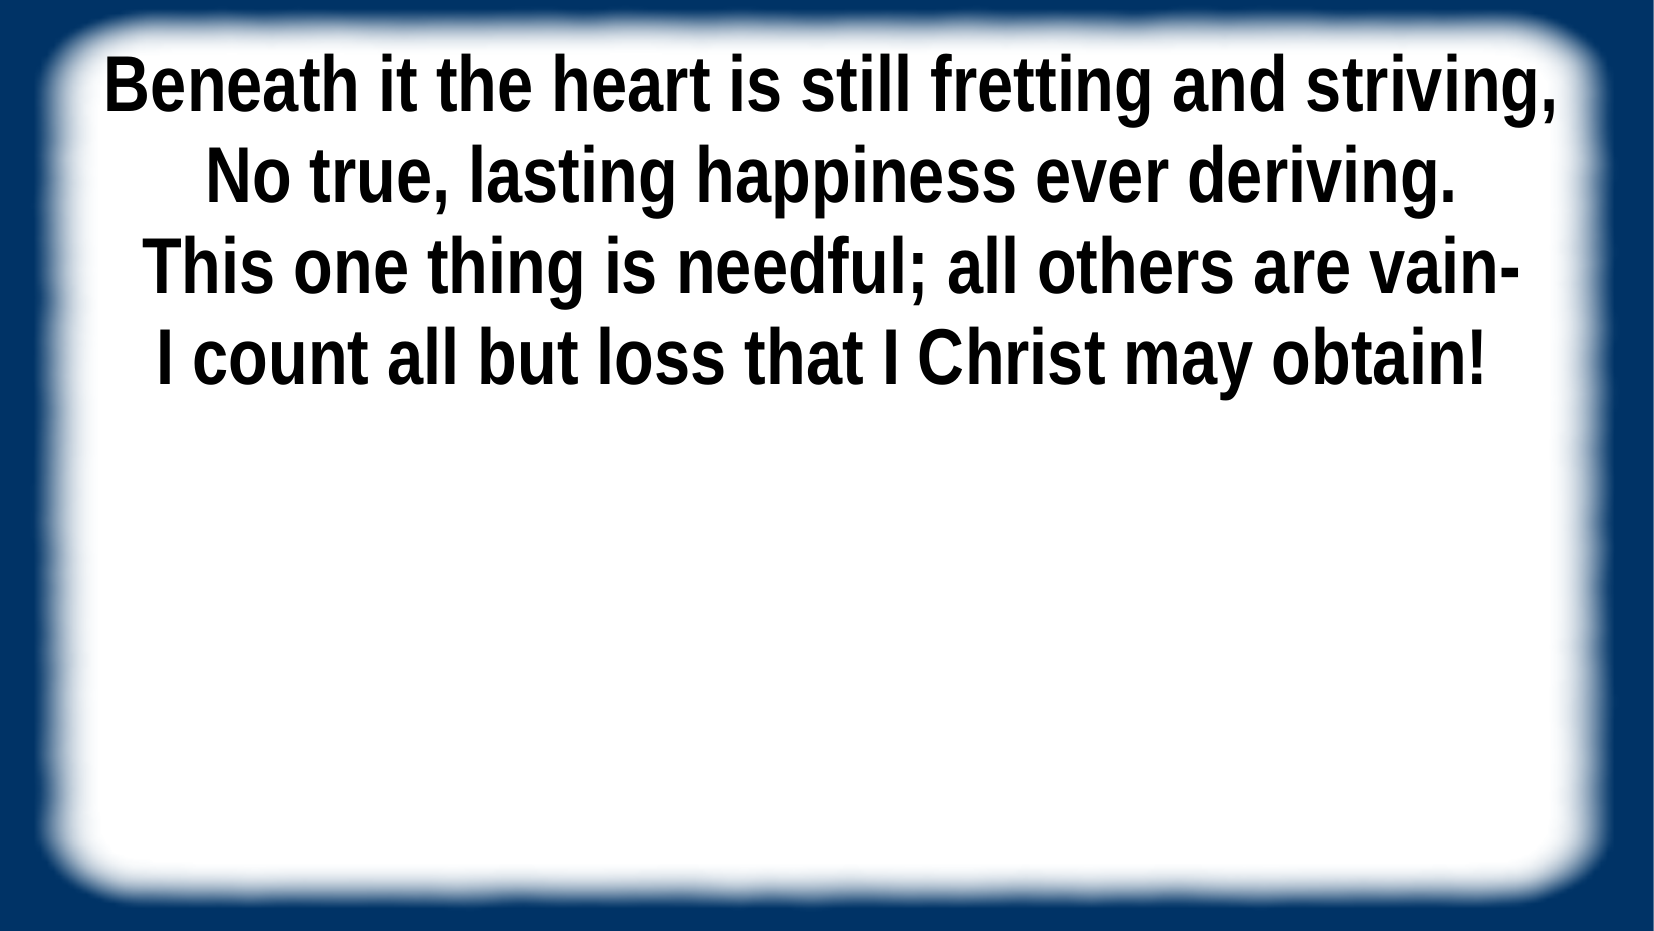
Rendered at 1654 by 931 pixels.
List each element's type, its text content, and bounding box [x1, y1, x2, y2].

picture [0, 0, 1654, 931]
text_box Beneath it the heart is still fretting and striving, No true, lasting happiness ever deriving. This one thing is needful; all others are vain- I count all but loss that I Christ may obtain! [75, 30, 1591, 436]
